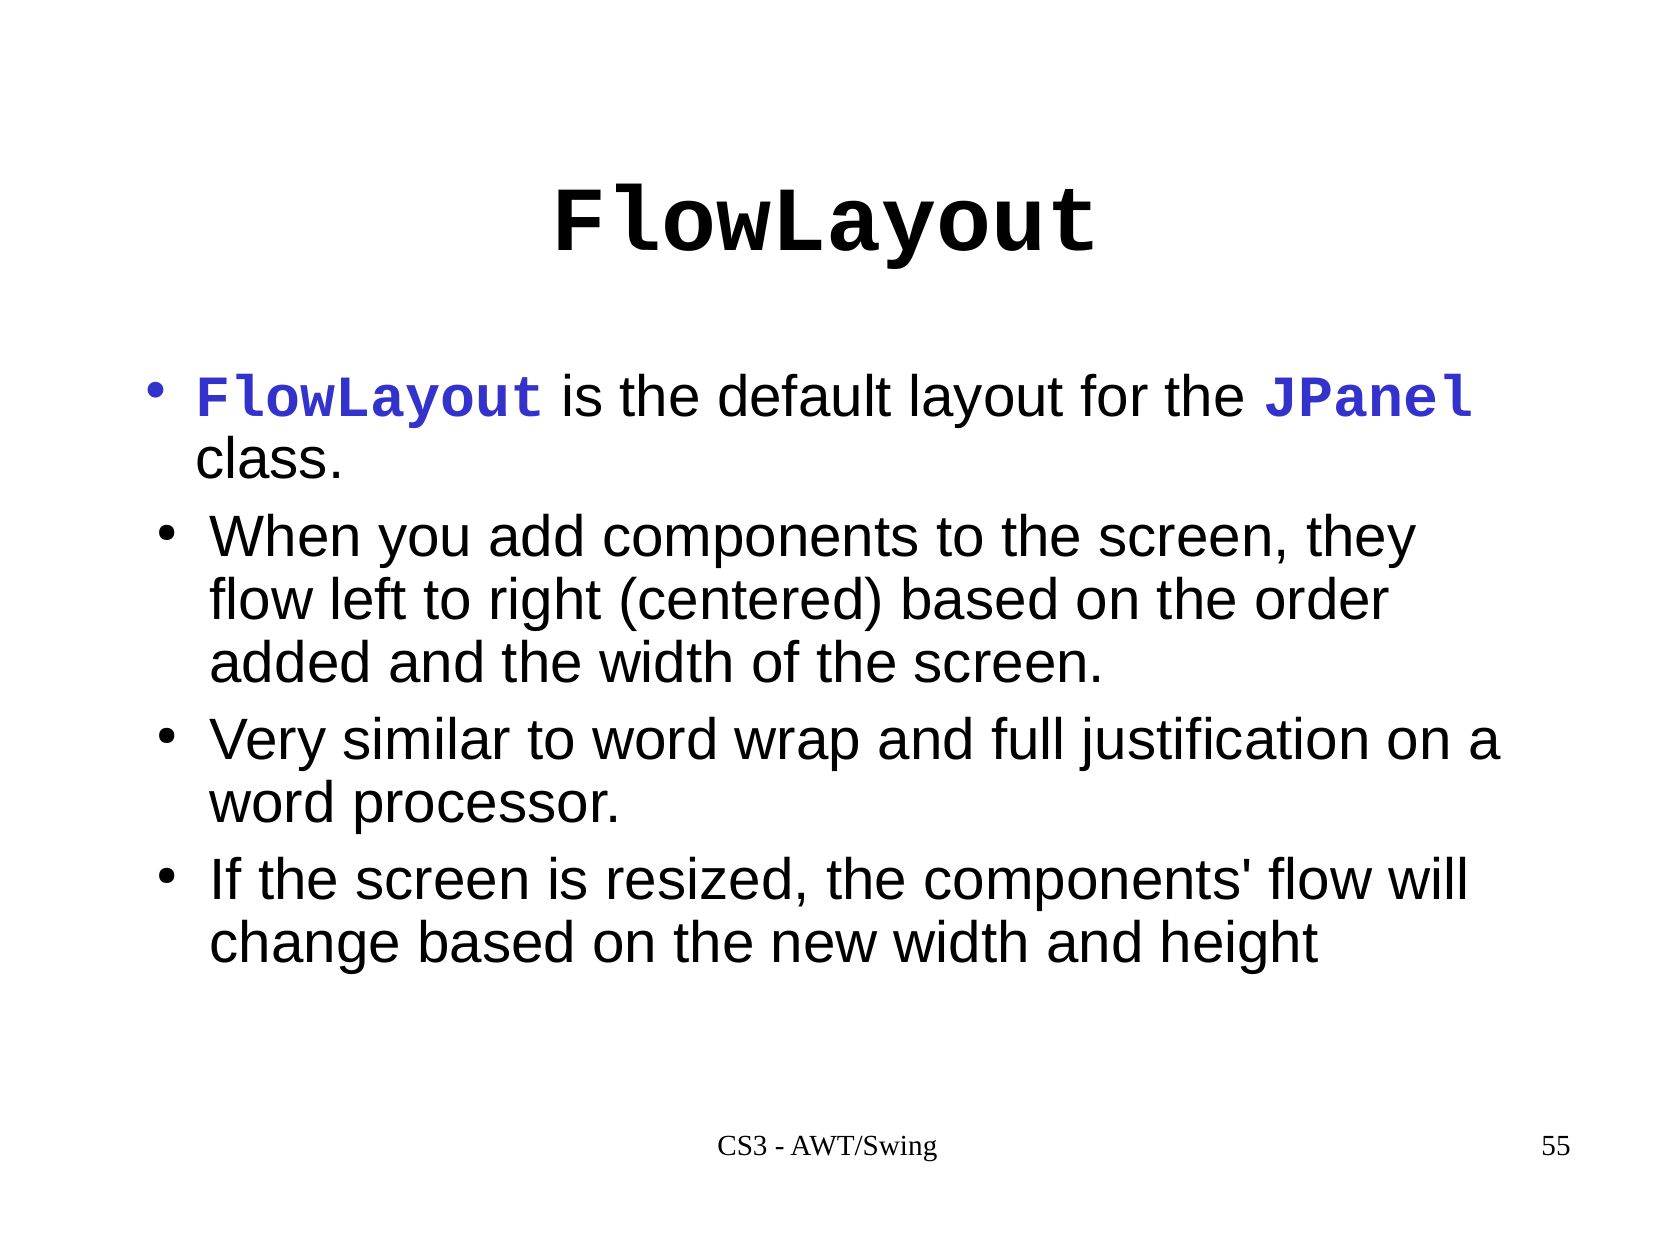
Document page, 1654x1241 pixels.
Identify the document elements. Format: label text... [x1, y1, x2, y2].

list FlowLayout is the default layout for the JPanel class. When you add components to the screen, they flow left to right (centered) based on the order added and the width of the screen. Very similar to word wrap and full justification on a word processor. If the screen is resized, the components' flow will change based on the new width and height [124, 358, 1530, 1103]
title FlowLayout [124, 110, 1530, 317]
